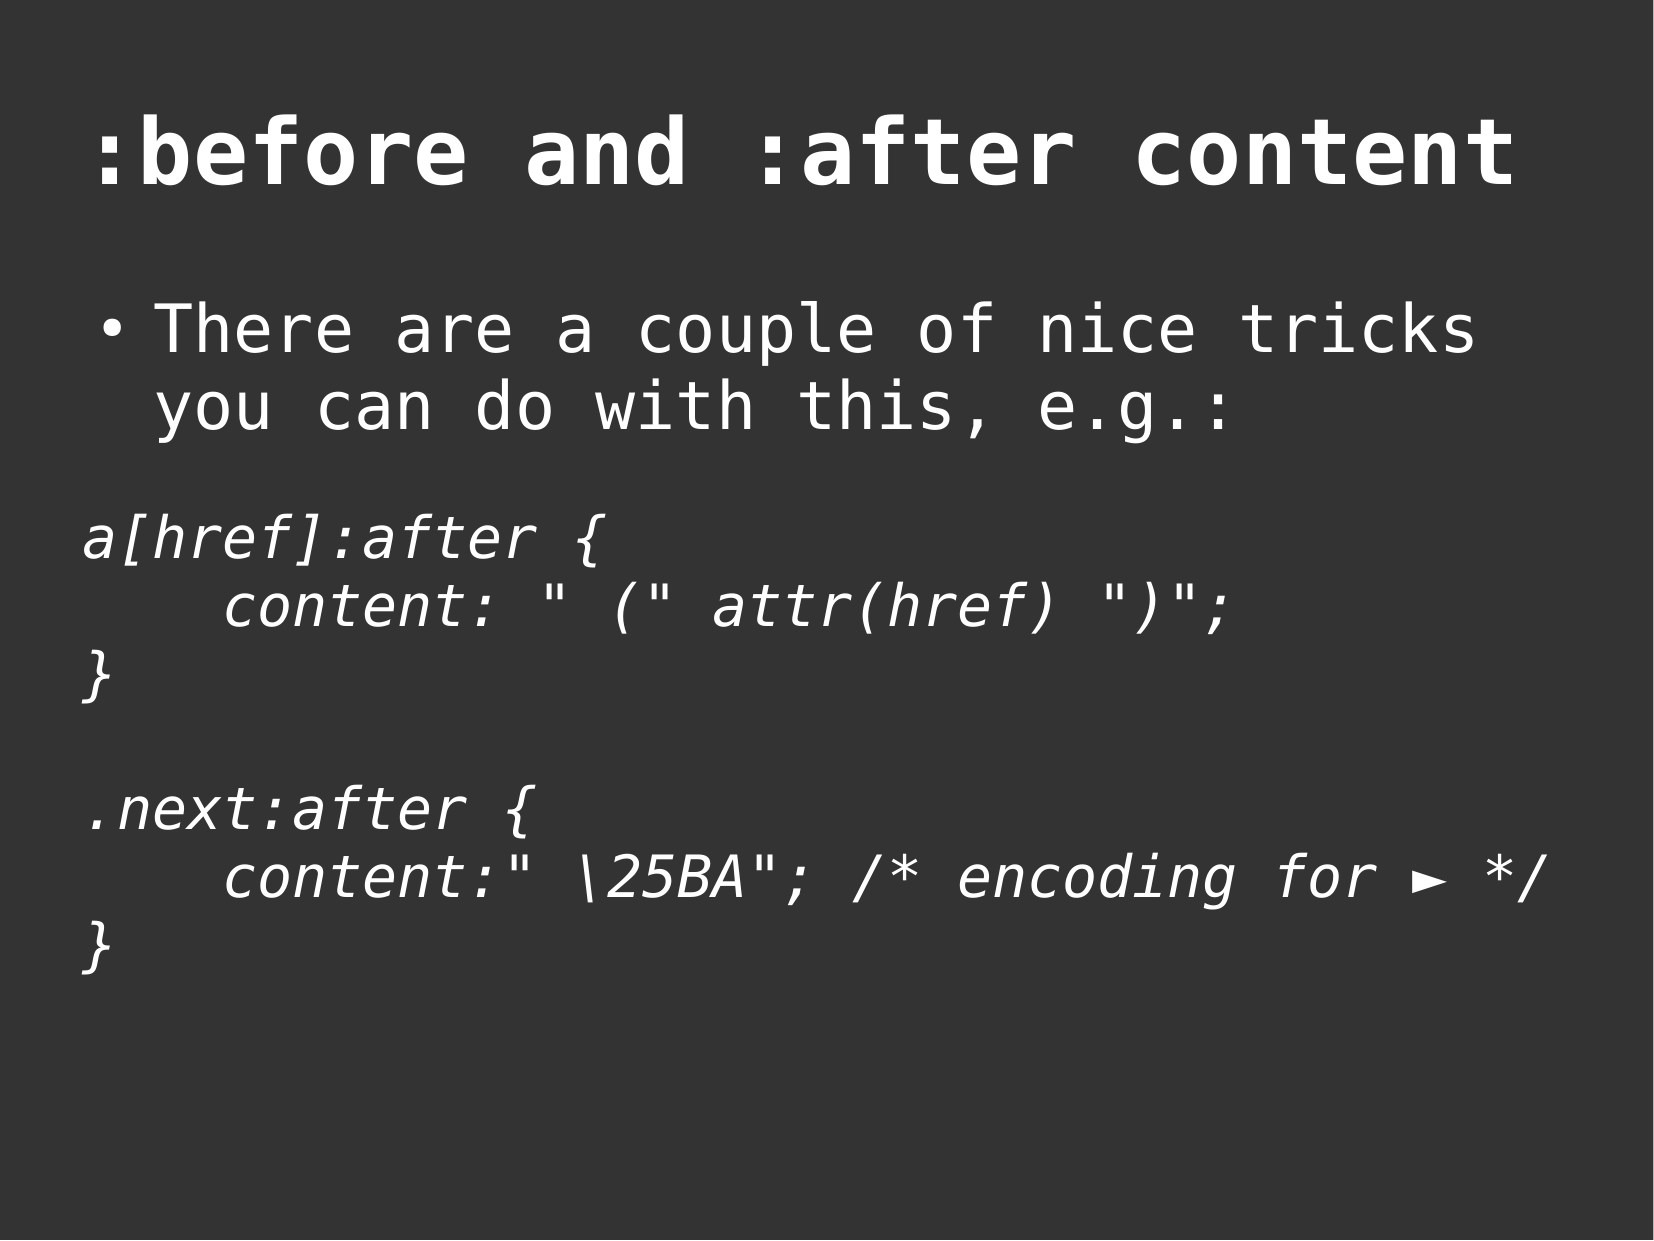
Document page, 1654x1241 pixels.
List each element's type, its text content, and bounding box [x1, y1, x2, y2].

list There are a couple of nice tricks you can do with this, e.g.: a[href]:after { content: " (" attr(href) ")"; } .next:after { content:" \25BA"; /* encoding for ► */ } [82, 290, 1571, 1182]
title :before and :after content [82, 49, 1571, 257]
